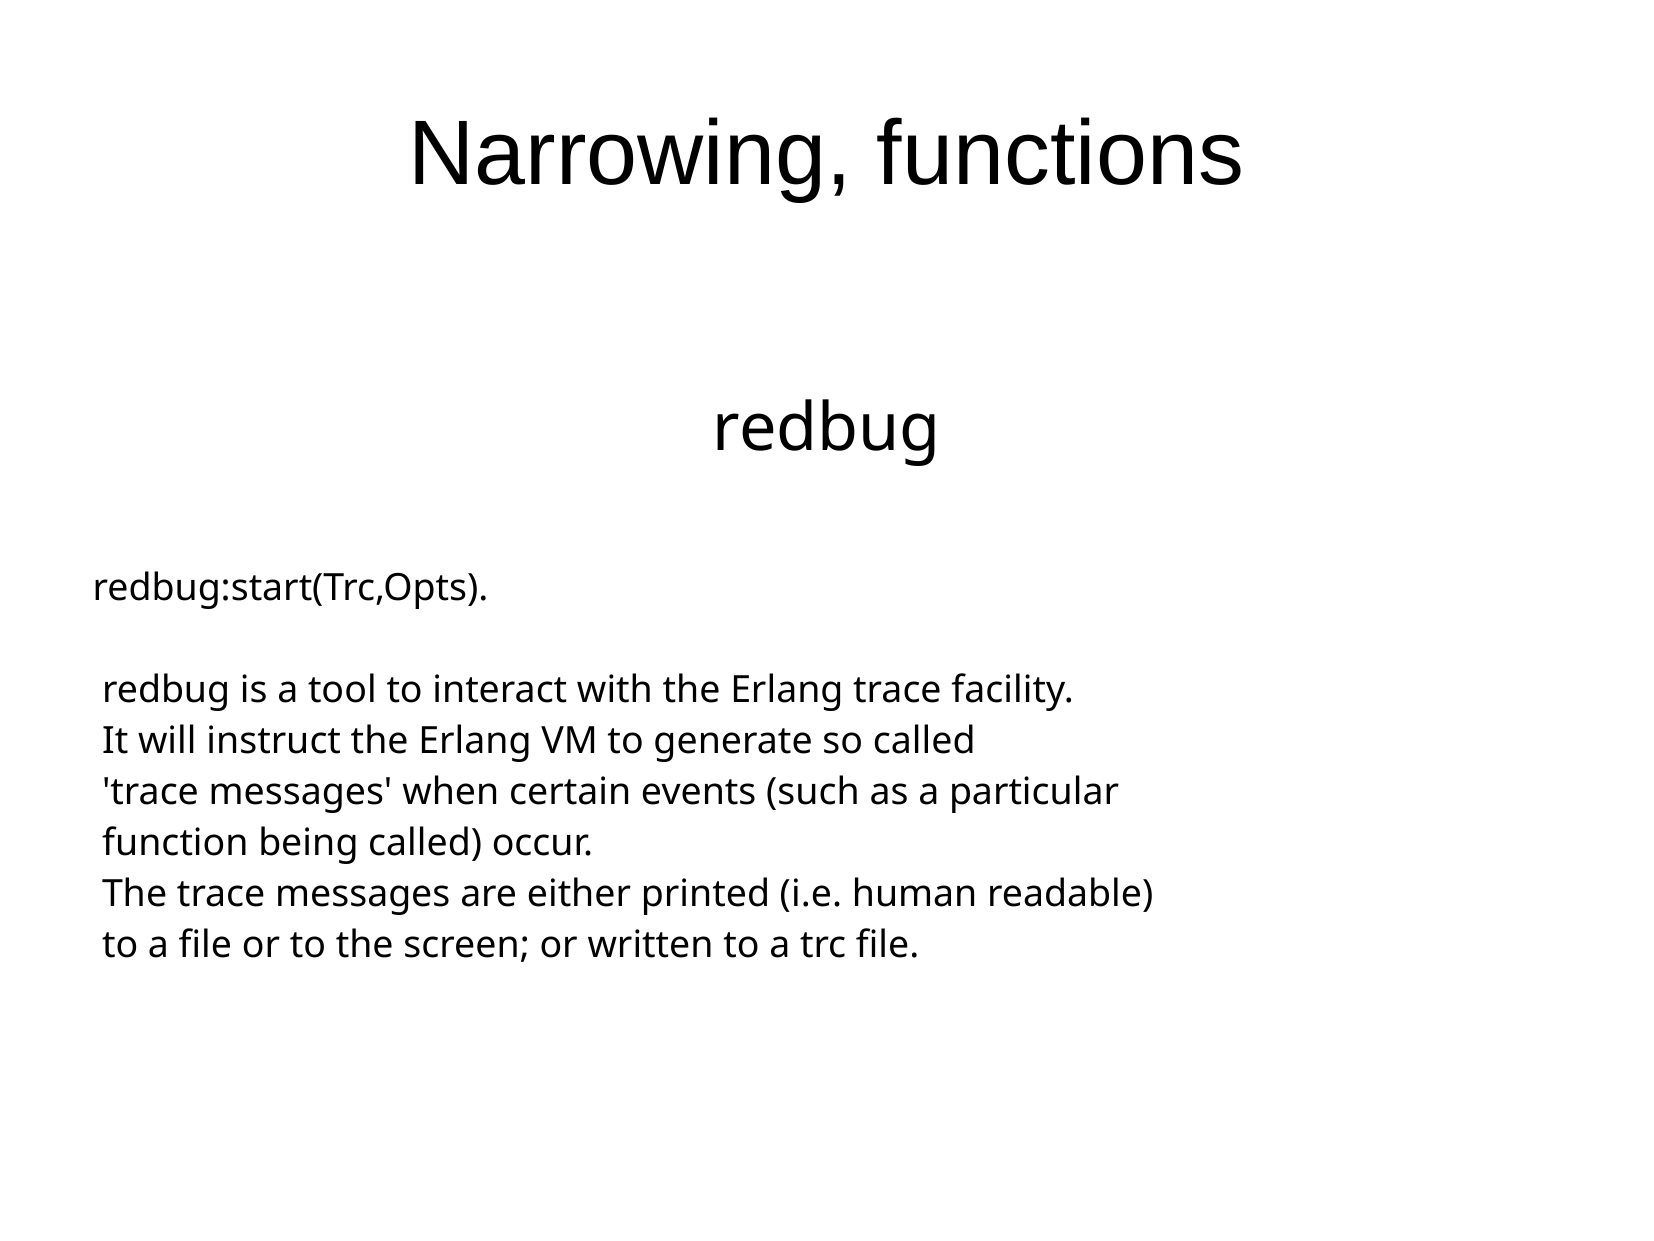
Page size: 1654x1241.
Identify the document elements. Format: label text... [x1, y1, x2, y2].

title Narrowing, functions [82, 56, 1571, 250]
subtitle redbug redbug:start(Trc,Opts). redbug is a tool to interact with the Erlang trace facility. It will instruct the Erlang VM to generate so called 'trace messages' when certain events (such as a particular function being called) occur. The trace messages are either printed (i.e. human readable) to a file or to the screen; or written to a trc file. [82, 297, 1571, 1102]
